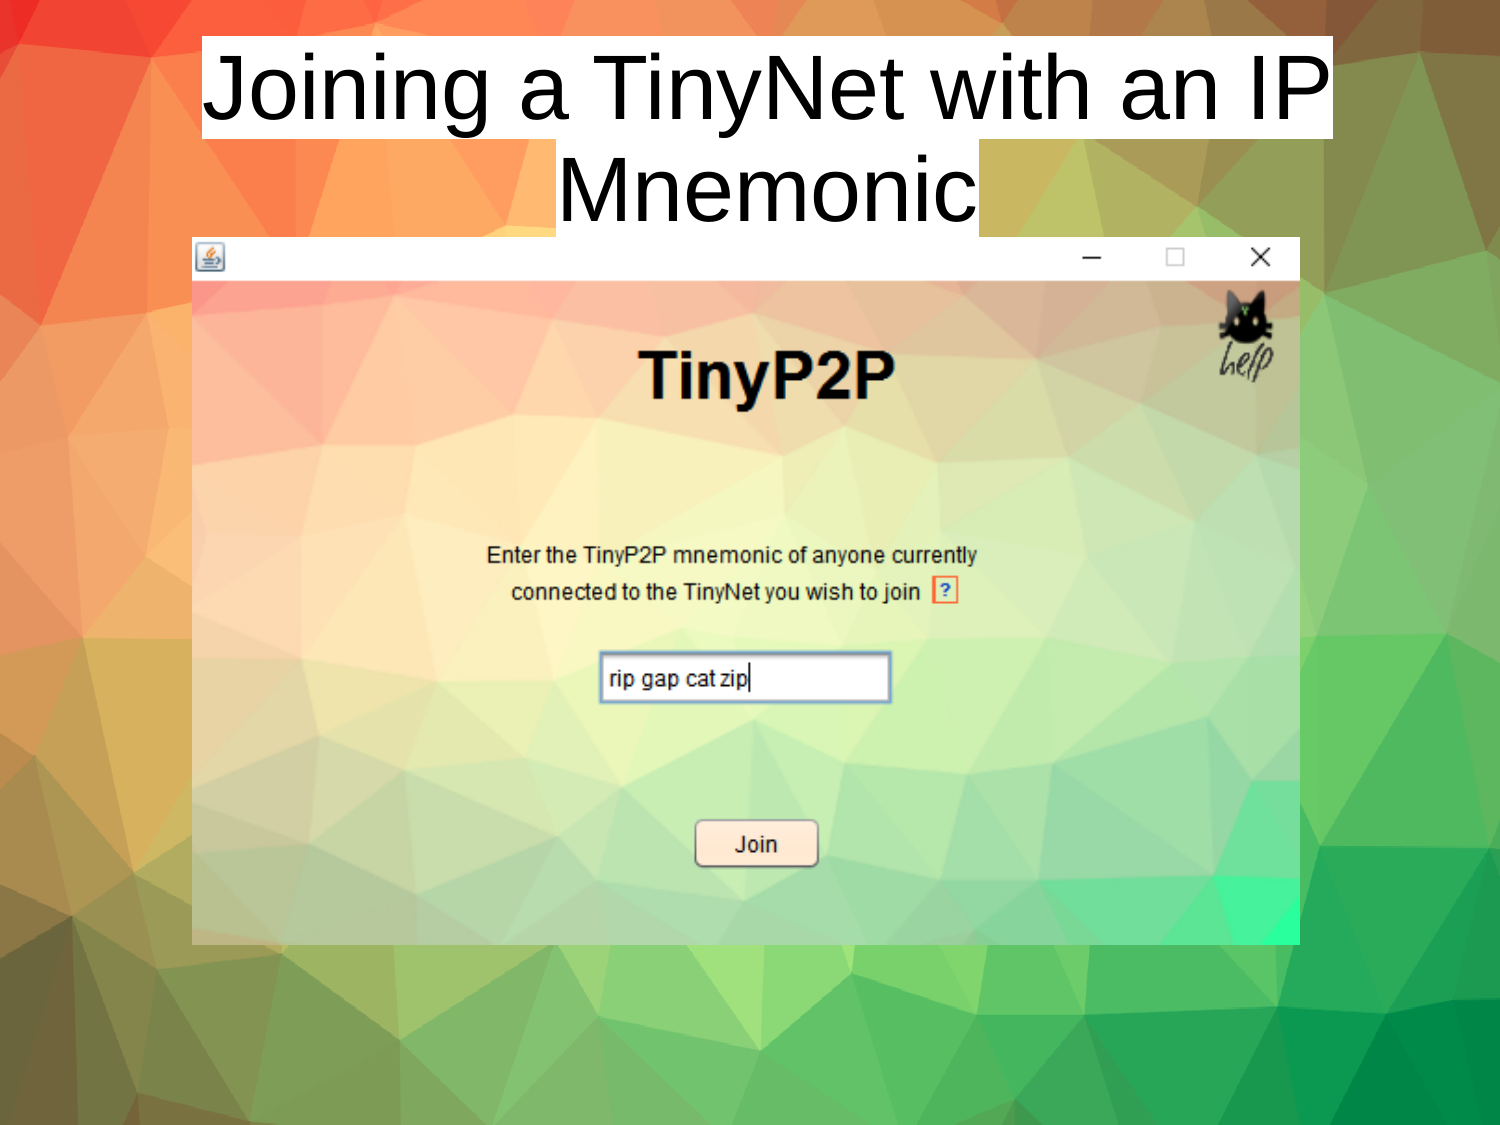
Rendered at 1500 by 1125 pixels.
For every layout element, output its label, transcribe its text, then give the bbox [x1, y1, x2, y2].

title Joining a TinyNet with an IP Mnemonic [75, 36, 1426, 242]
picture [0, 0, 1500, 1125]
